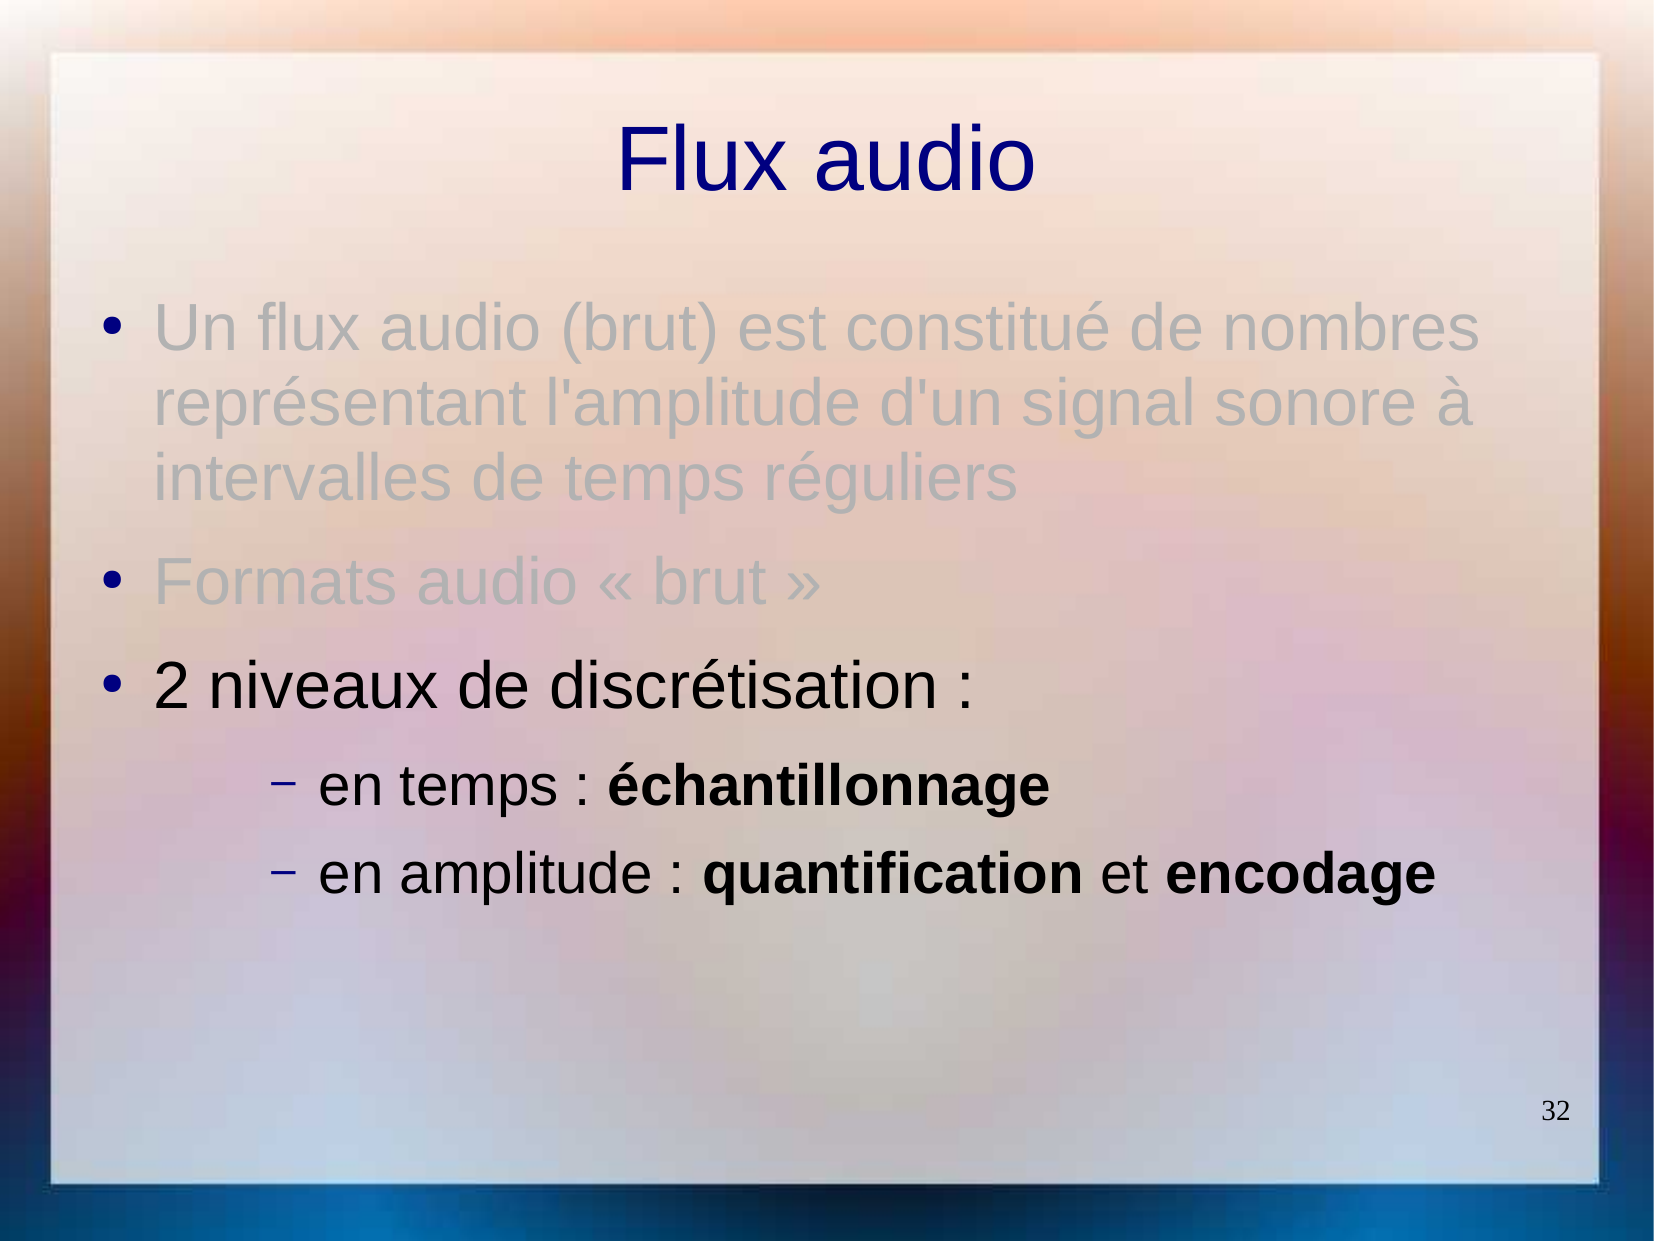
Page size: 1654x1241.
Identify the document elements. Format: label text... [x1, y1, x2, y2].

list Un flux audio (brut) est constitué de nombres représentant l'amplitude d'un signal sonore à intervalles de temps réguliers Formats audio « brut » 2 niveaux de discrétisation : en temps : échantillonnage en amplitude : quantification et encodage [82, 290, 1571, 1109]
picture [0, 0, 1654, 1241]
title Flux audio [82, 55, 1571, 263]
